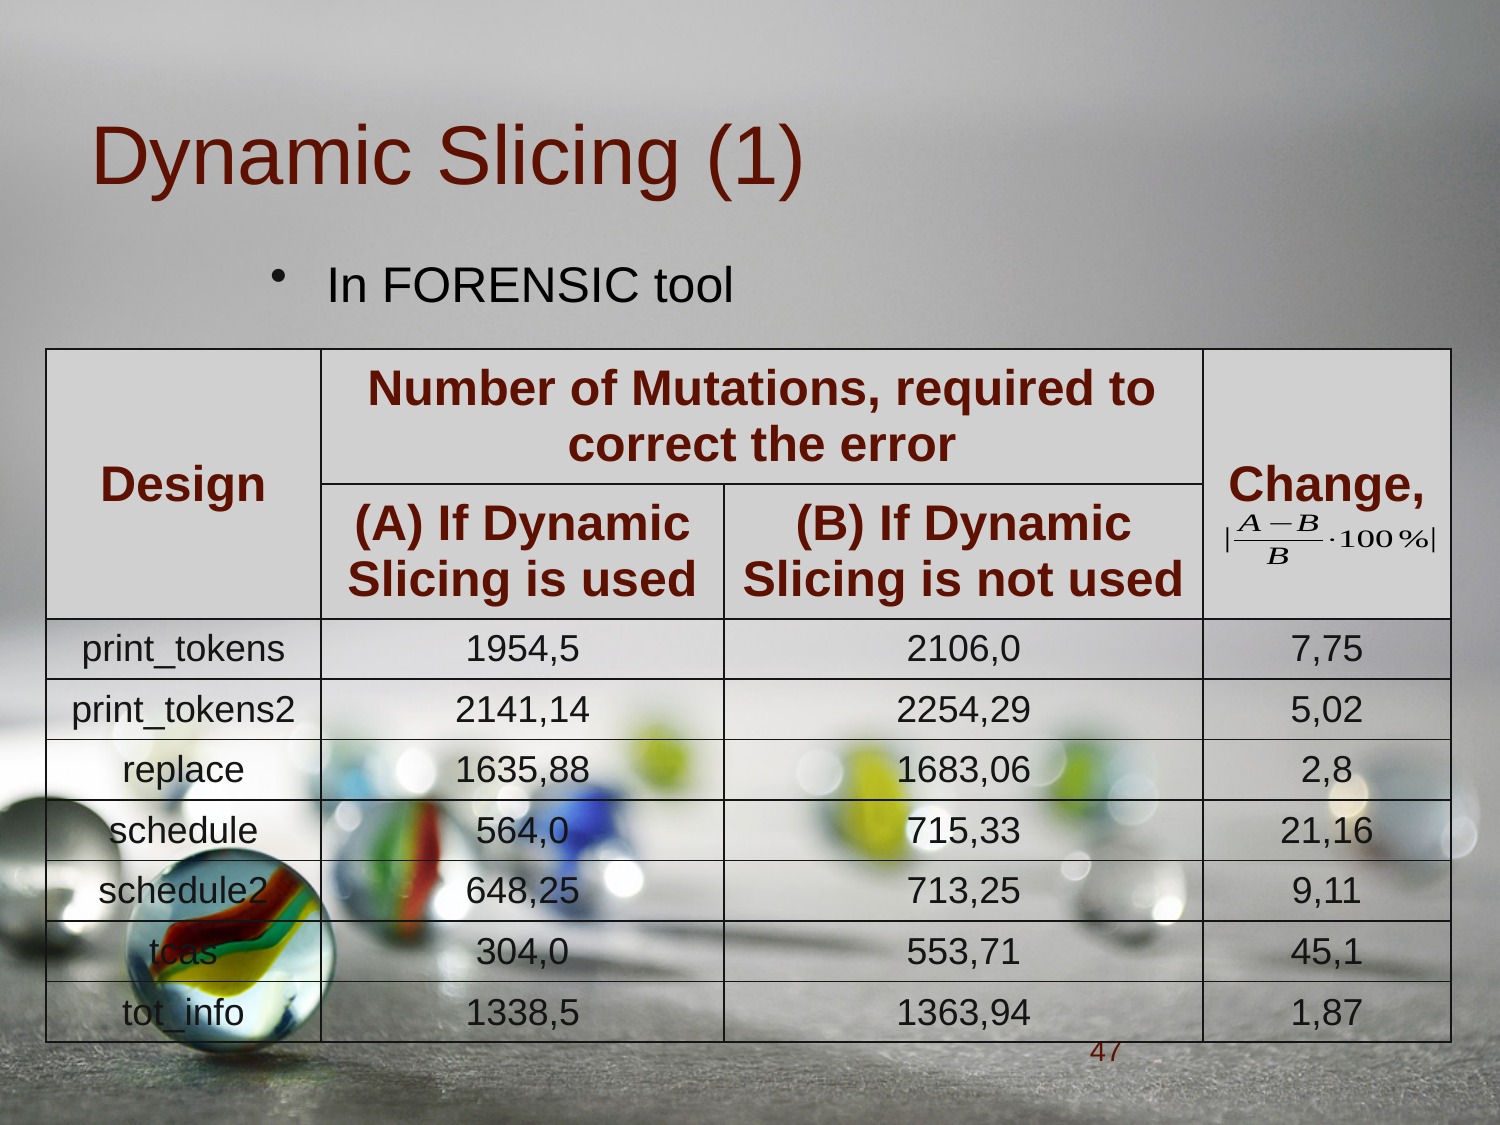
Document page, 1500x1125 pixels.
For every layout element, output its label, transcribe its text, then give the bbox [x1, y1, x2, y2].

table_cell 1954,5 [322, 620, 723, 678]
table_cell schedule [47, 801, 320, 860]
table_cell schedule2 [47, 861, 320, 920]
table_cell print_tokens [47, 620, 320, 678]
list In FORENSIC tool [255, 244, 1425, 315]
table_cell replace [47, 740, 320, 799]
table_cell 715,33 [725, 801, 1202, 860]
table_header Change, [1361, 479, 1372, 496]
table_cell (B) If Dynamic Slicing is not used [725, 485, 1202, 618]
table_cell 713,25 [725, 861, 1202, 920]
chart [1210, 510, 1451, 571]
table_cell (A) If Dynamic Slicing is used [322, 485, 723, 618]
table_cell 21,16 [1204, 801, 1450, 860]
table_cell 2254,29 [725, 680, 1202, 739]
table_cell 564,0 [322, 801, 723, 860]
table_header Change, [1204, 350, 1450, 618]
table_cell 7,75 [1204, 620, 1450, 678]
table_cell 648,25 [322, 861, 723, 920]
table_cell 45,1 [1204, 922, 1450, 981]
table_cell 2106,0 [725, 620, 1202, 678]
table_cell 1363,94 [725, 982, 1202, 1041]
table_cell tot_info [47, 982, 320, 1041]
table_cell 5,02 [1204, 680, 1450, 739]
table_cell print_tokens2 [47, 680, 320, 739]
table_cell 304,0 [322, 922, 723, 981]
picture [0, 0, 1500, 1125]
table_cell 1683,06 [725, 740, 1202, 799]
table_header Number of Mutations, required to correct the error [322, 350, 1202, 483]
table_cell 2,8 [1204, 740, 1450, 799]
table_cell 9,11 [1204, 861, 1450, 920]
table_cell 1,87 [1204, 982, 1450, 1041]
title Dynamic Slicing (1) [75, 57, 1425, 245]
table_cell 1338,5 [322, 982, 723, 1041]
table_cell 553,71 [725, 922, 1202, 981]
table_cell 1635,88 [322, 740, 723, 799]
table_header Design [47, 350, 320, 618]
table_cell tcas [47, 922, 320, 981]
table_cell 2141,14 [322, 680, 723, 739]
